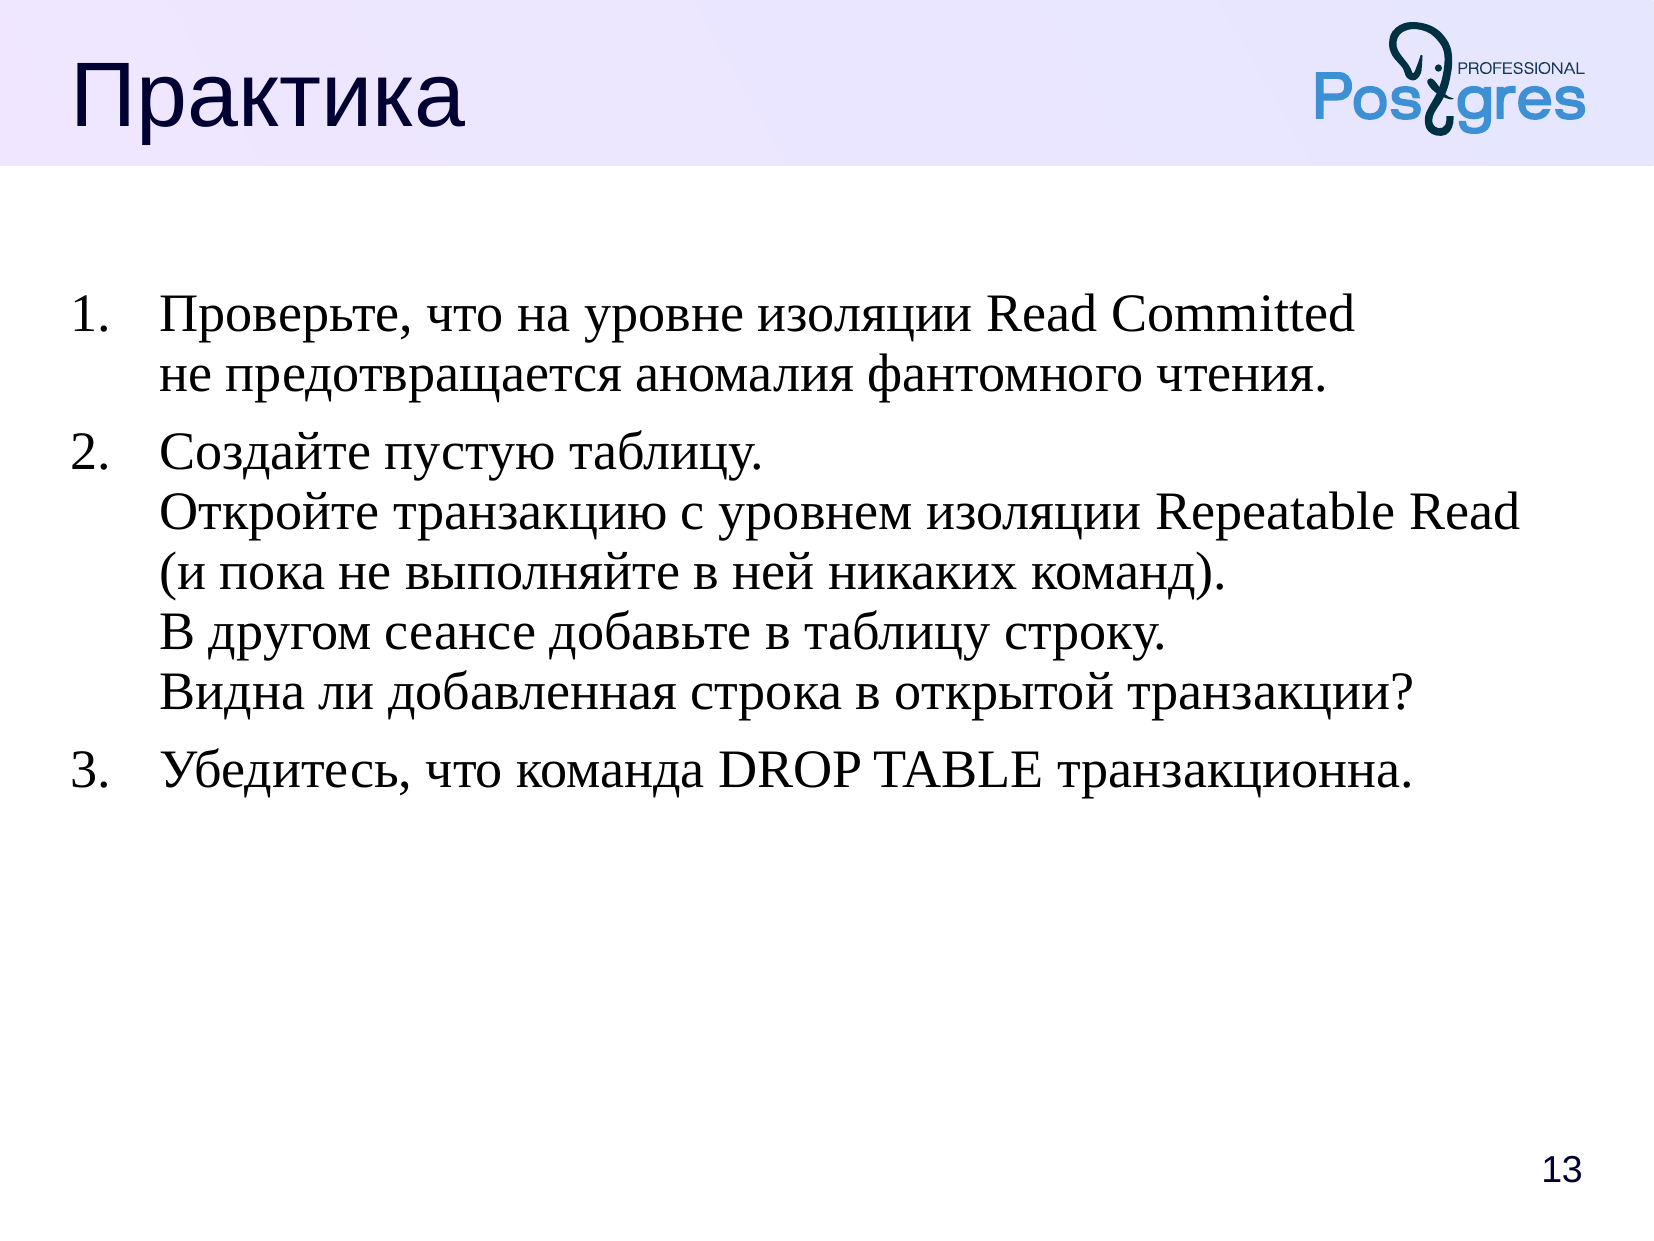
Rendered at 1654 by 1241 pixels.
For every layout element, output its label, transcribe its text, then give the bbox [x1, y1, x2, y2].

title Практика [70, 43, 1241, 147]
list Проверьте, что на уровне изоляции Read Committed не предотвращается аномалия фантомного чтения. Создайте пустую таблицу. Откройте транзакцию с уровнем изоляции Repeatable Read (и пока не выполняйте в ней никаких команд). В другом сеансе добавьте в таблицу строку. Видна ли добавленная строка в открытой транзакции? Убедитесь, что команда DROP TABLE транзакционна. [70, 283, 1583, 1134]
